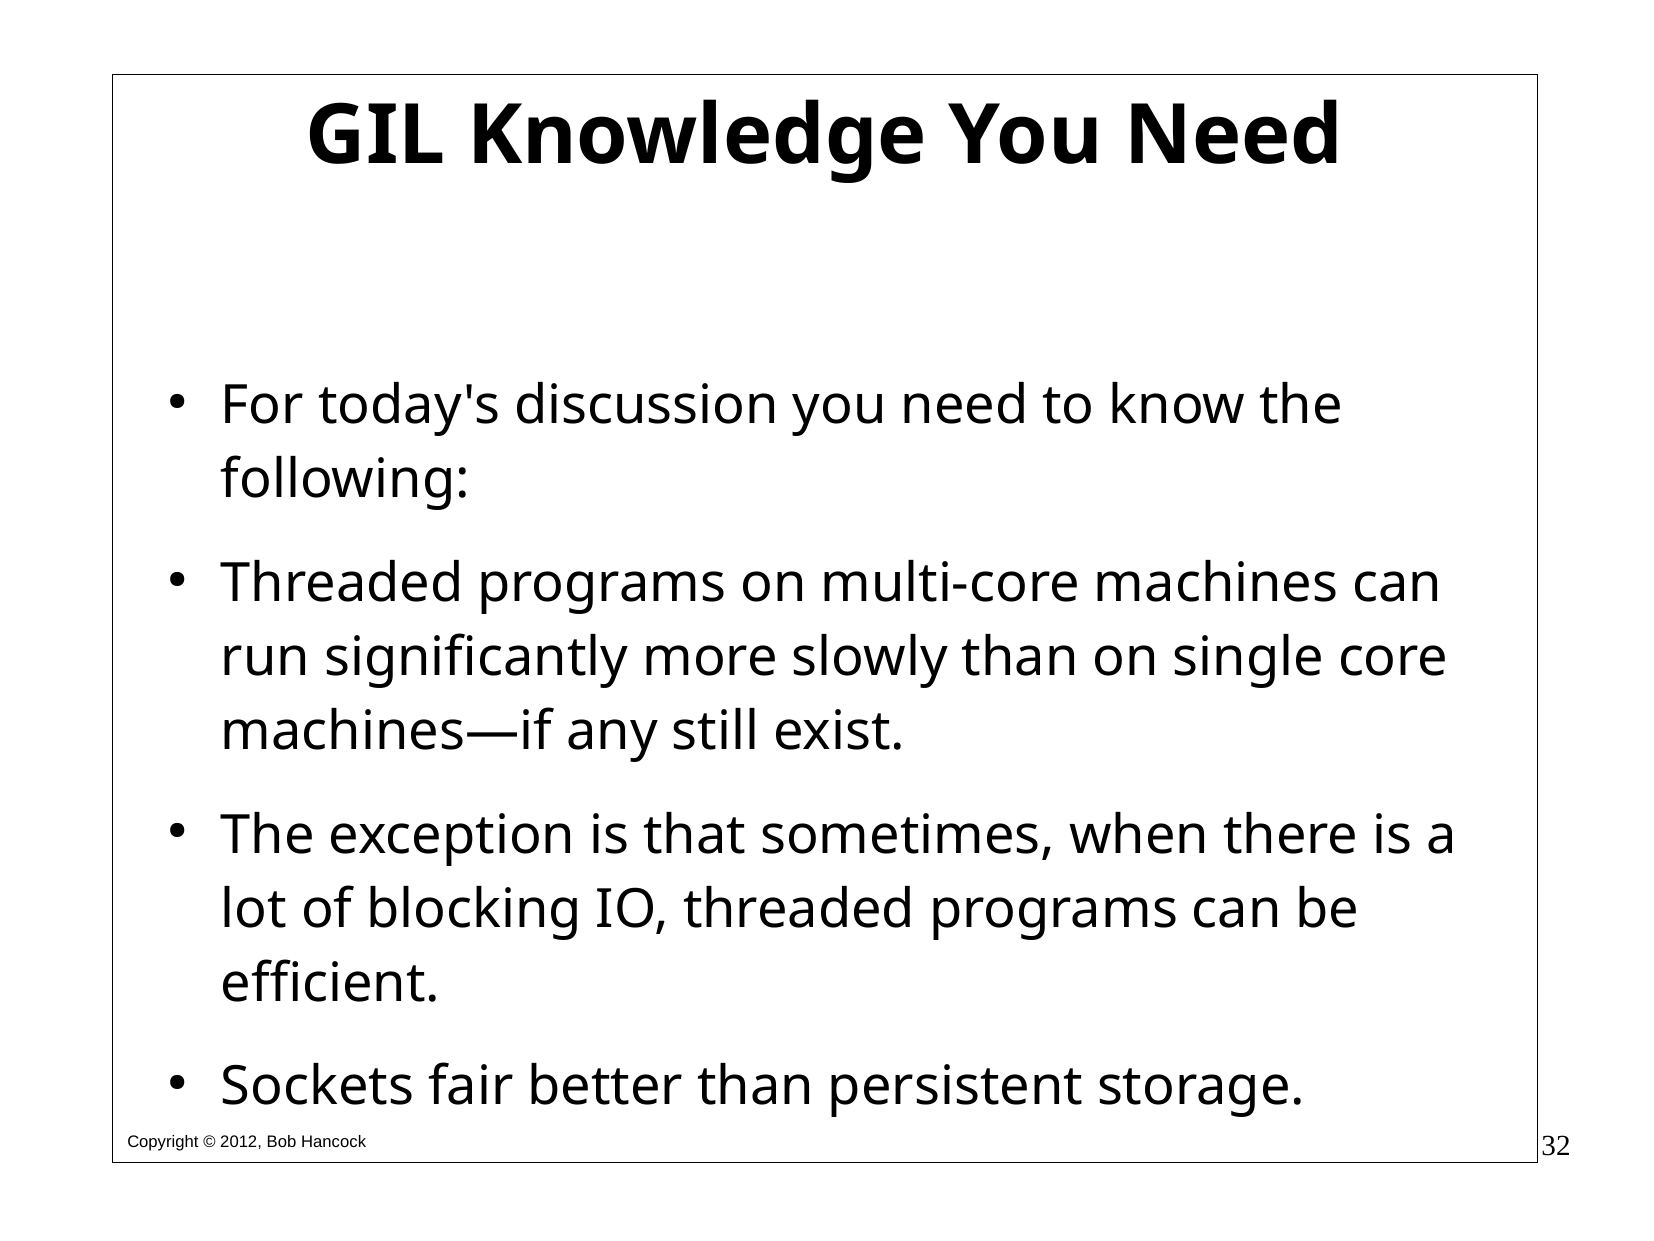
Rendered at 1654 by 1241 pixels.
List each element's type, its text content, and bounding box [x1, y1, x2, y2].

title GIL Knowledge You Need [112, 75, 1538, 188]
text_box Copyright © 2012, Bob Hancock [112, 1125, 382, 1159]
list For today's discussion you need to know the following: Threaded programs on multi-core machines can run significantly more slowly than on single core machines—if any still exist. The exception is that sometimes, when there is a lot of blocking IO, threaded programs can be efficient. Sockets fair better than persistent storage. [150, 262, 1501, 1126]
